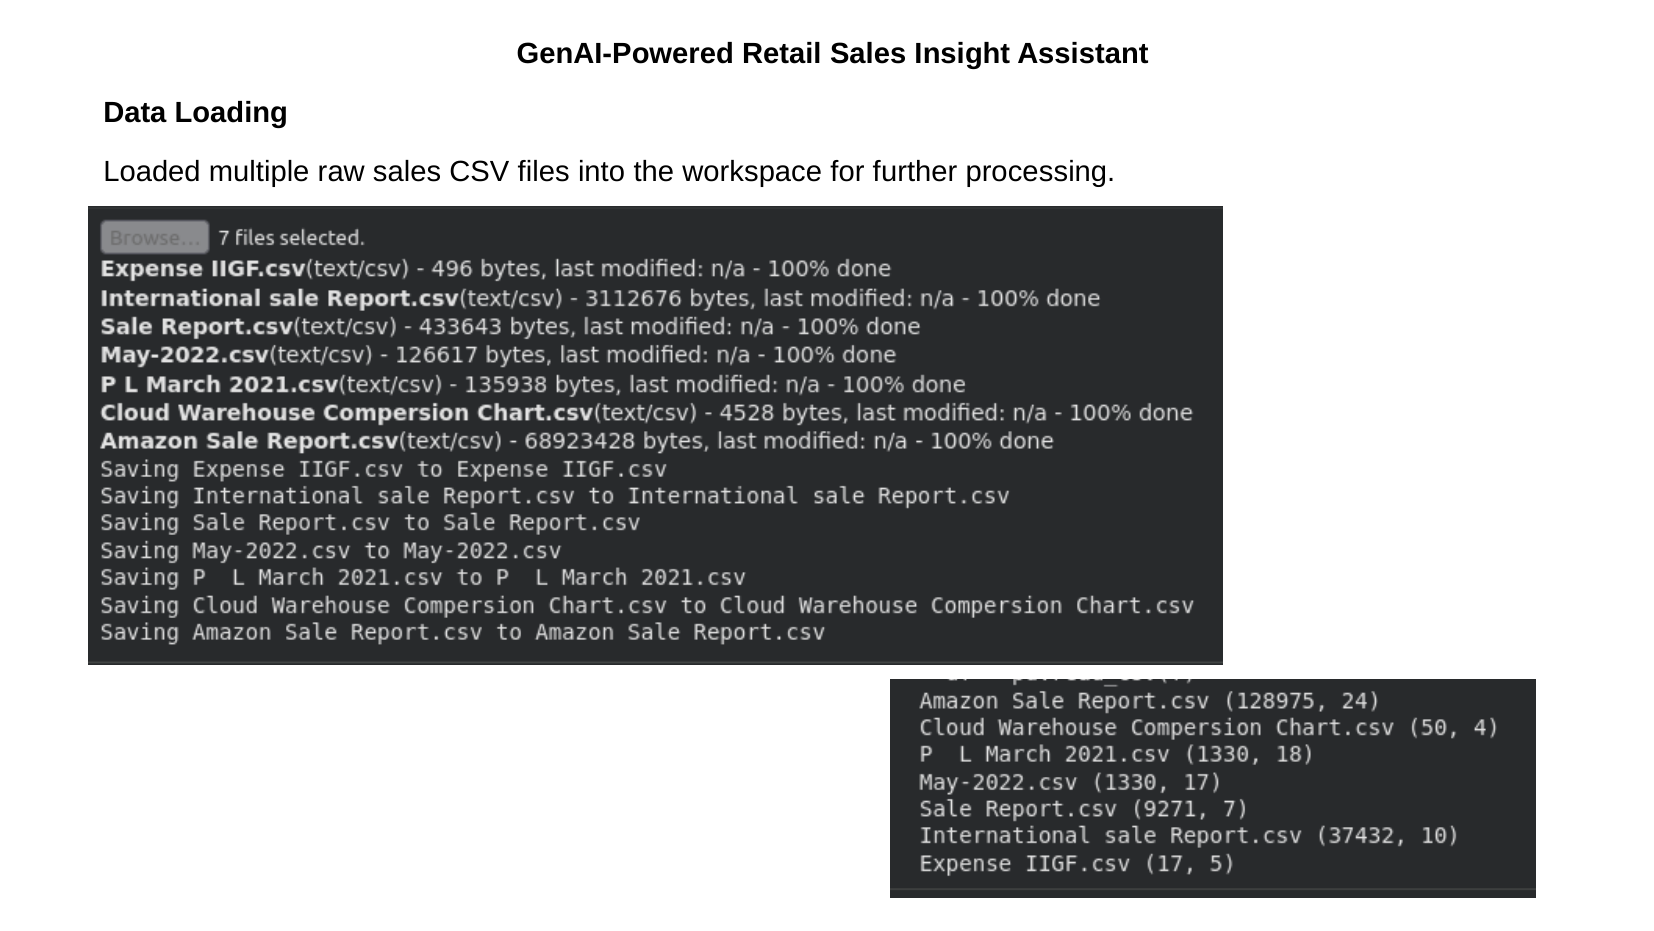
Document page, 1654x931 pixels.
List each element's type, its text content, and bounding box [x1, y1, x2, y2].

text_box Data Loading [88, 88, 384, 136]
text_box Loaded multiple raw sales CSV files into the workspace for further processing. [88, 147, 1625, 196]
text_box GenAI-Powered Retail Sales Insight Assistant [501, 29, 1300, 87]
picture [88, 206, 1223, 665]
picture [890, 679, 1536, 898]
